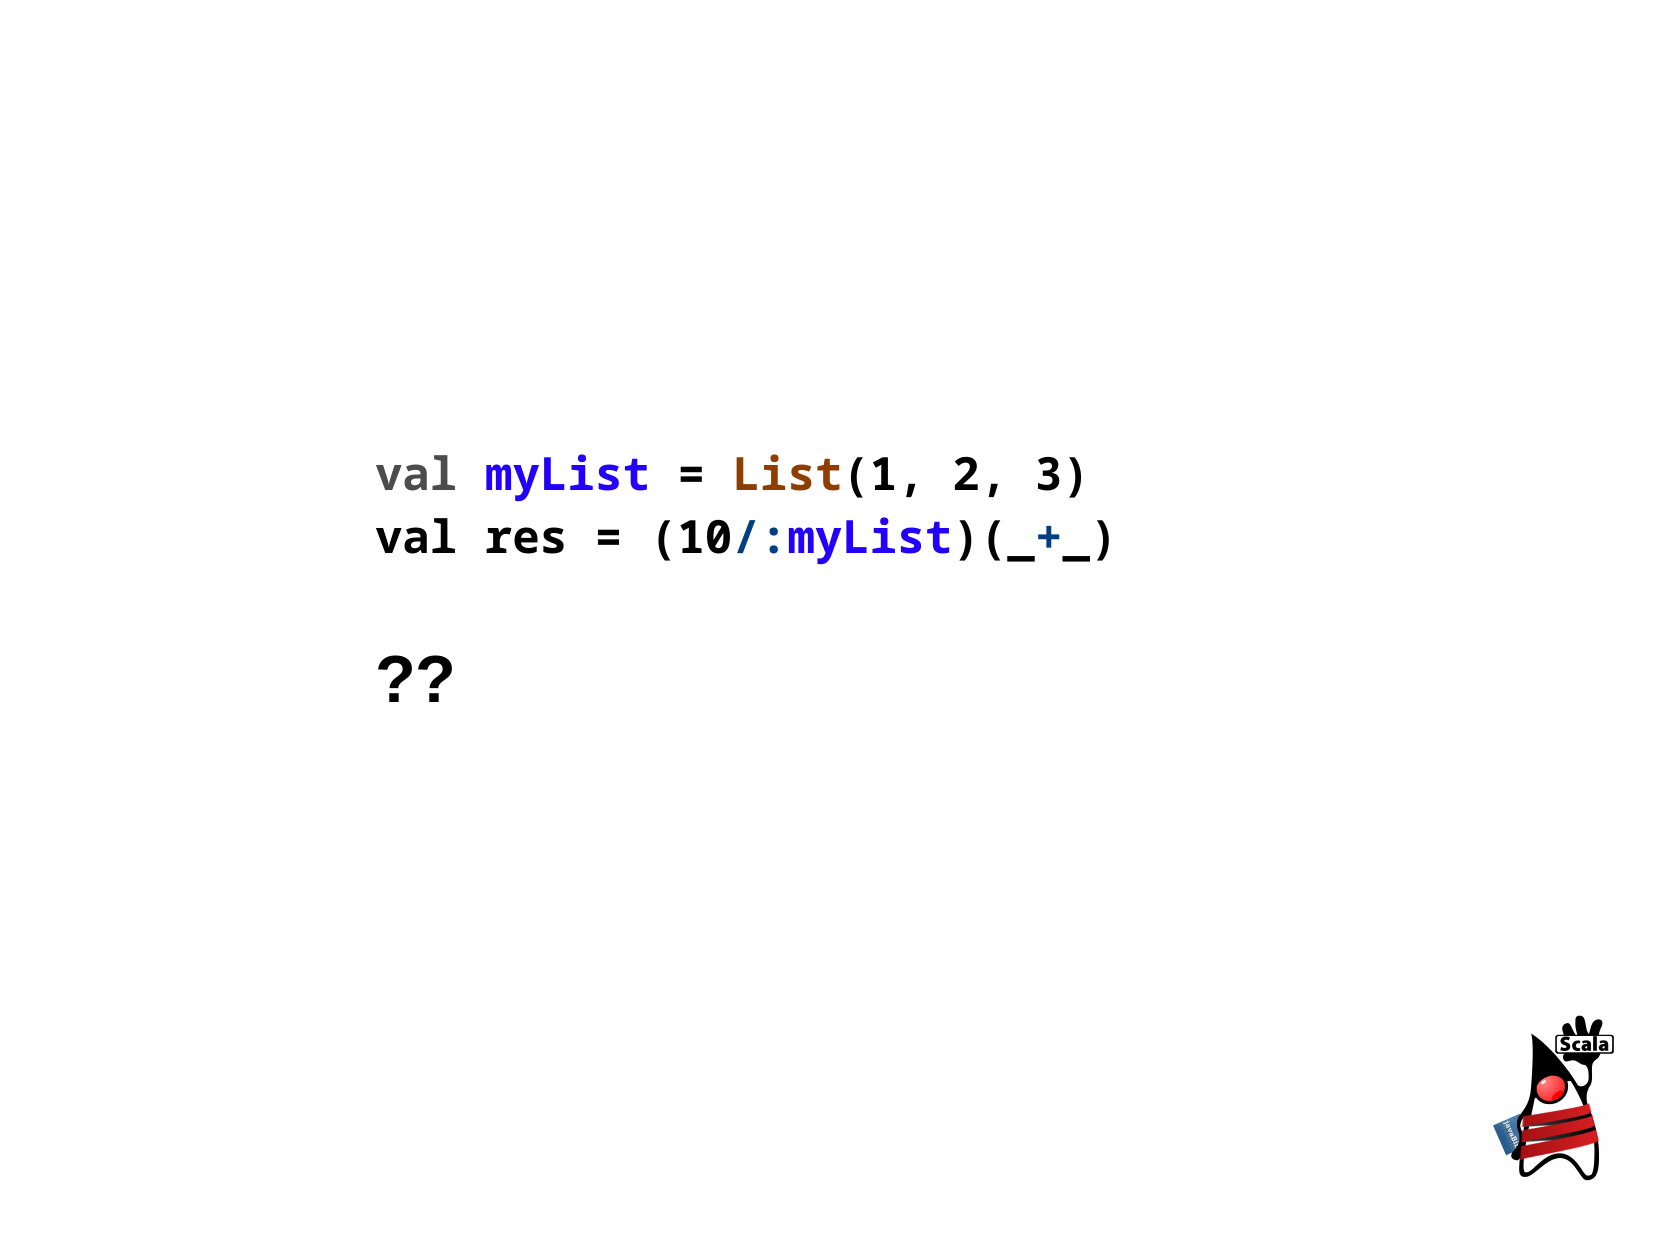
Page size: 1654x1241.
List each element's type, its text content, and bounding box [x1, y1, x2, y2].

picture [1462, 969, 1654, 1241]
subtitle val myList = List(1, 2, 3) val res = (10/:myList)(_+_) ?? [375, 56, 1571, 1102]
